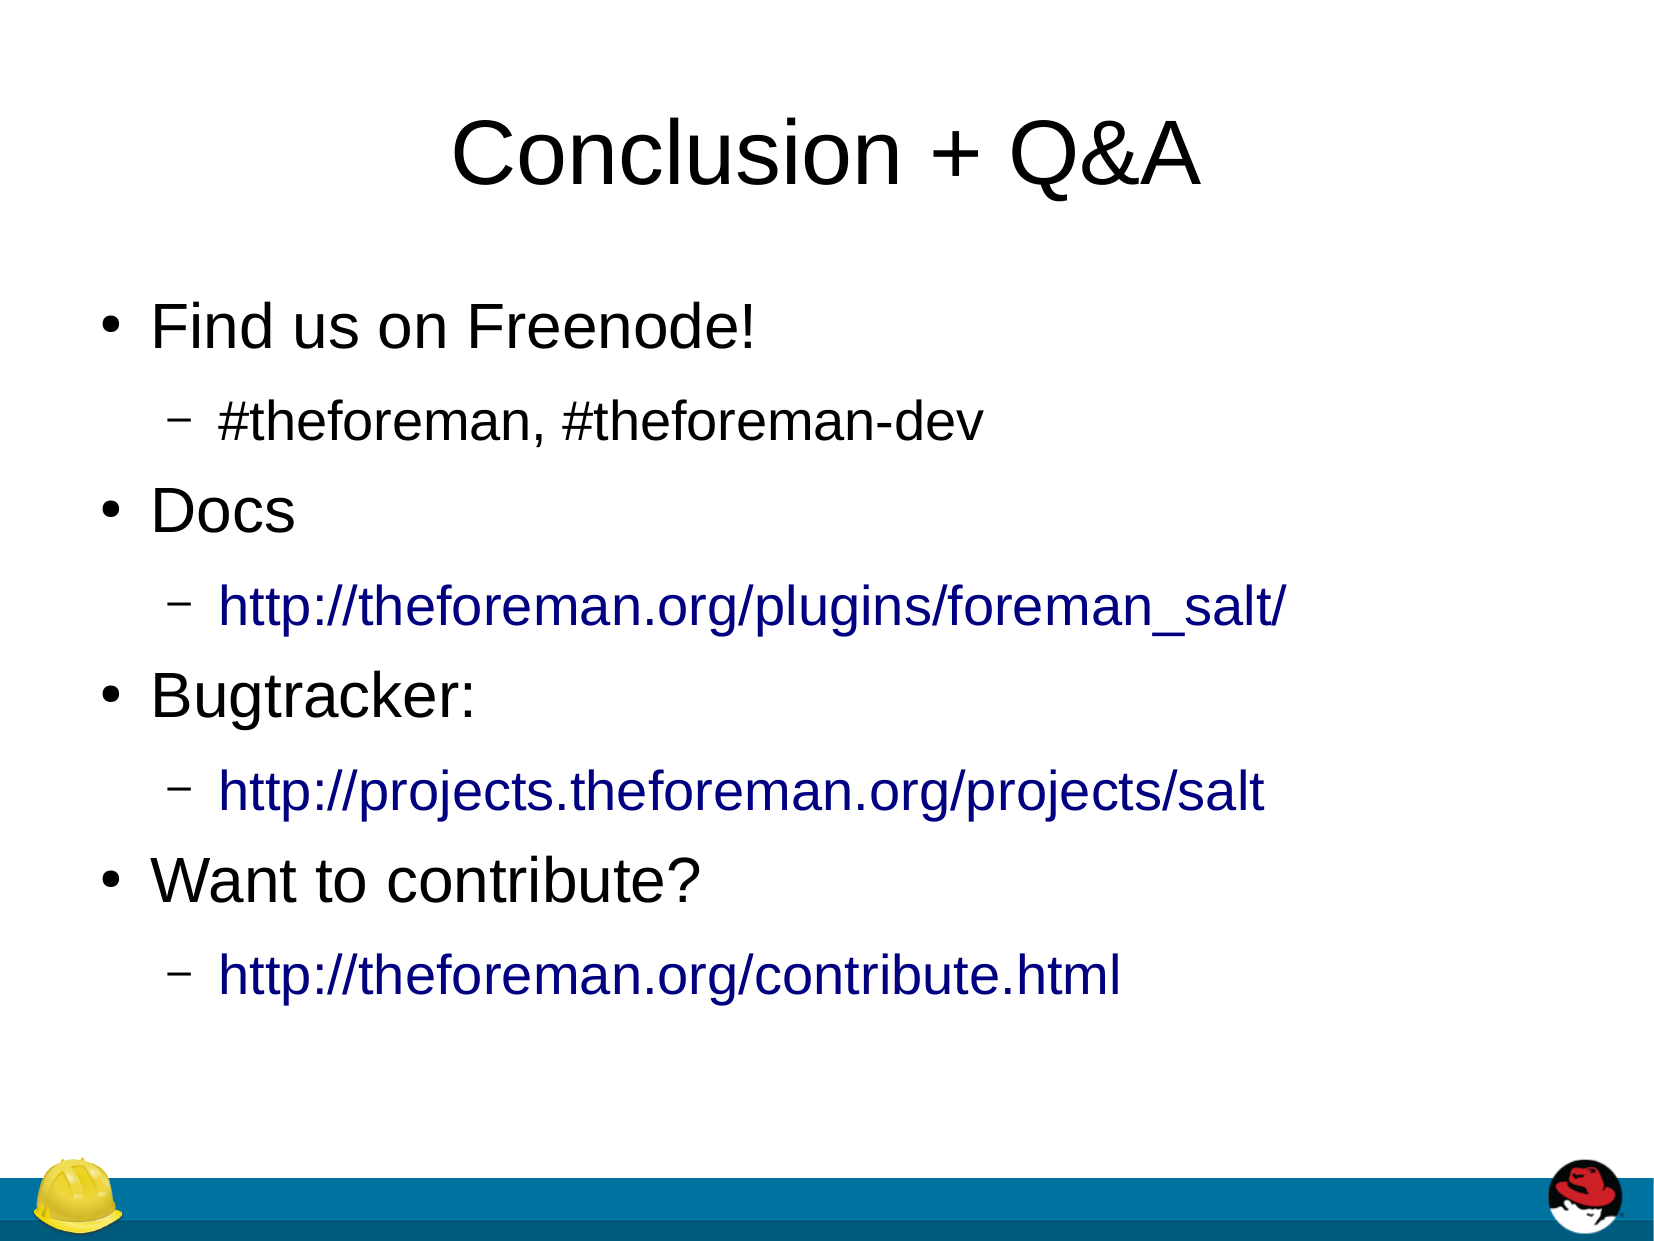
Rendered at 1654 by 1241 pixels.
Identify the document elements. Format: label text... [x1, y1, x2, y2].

title Conclusion + Q&A [82, 49, 1571, 257]
list Find us on Freenode! #theforeman, #theforeman-dev Docs http://theforeman.org/plugins/foreman_salt/ Bugtracker: http://projects.theforeman.org/projects/salt Want to contribute? http://theforeman.org/contribute.html [82, 290, 1571, 1010]
picture [23, 1145, 130, 1235]
picture [1547, 1157, 1630, 1233]
